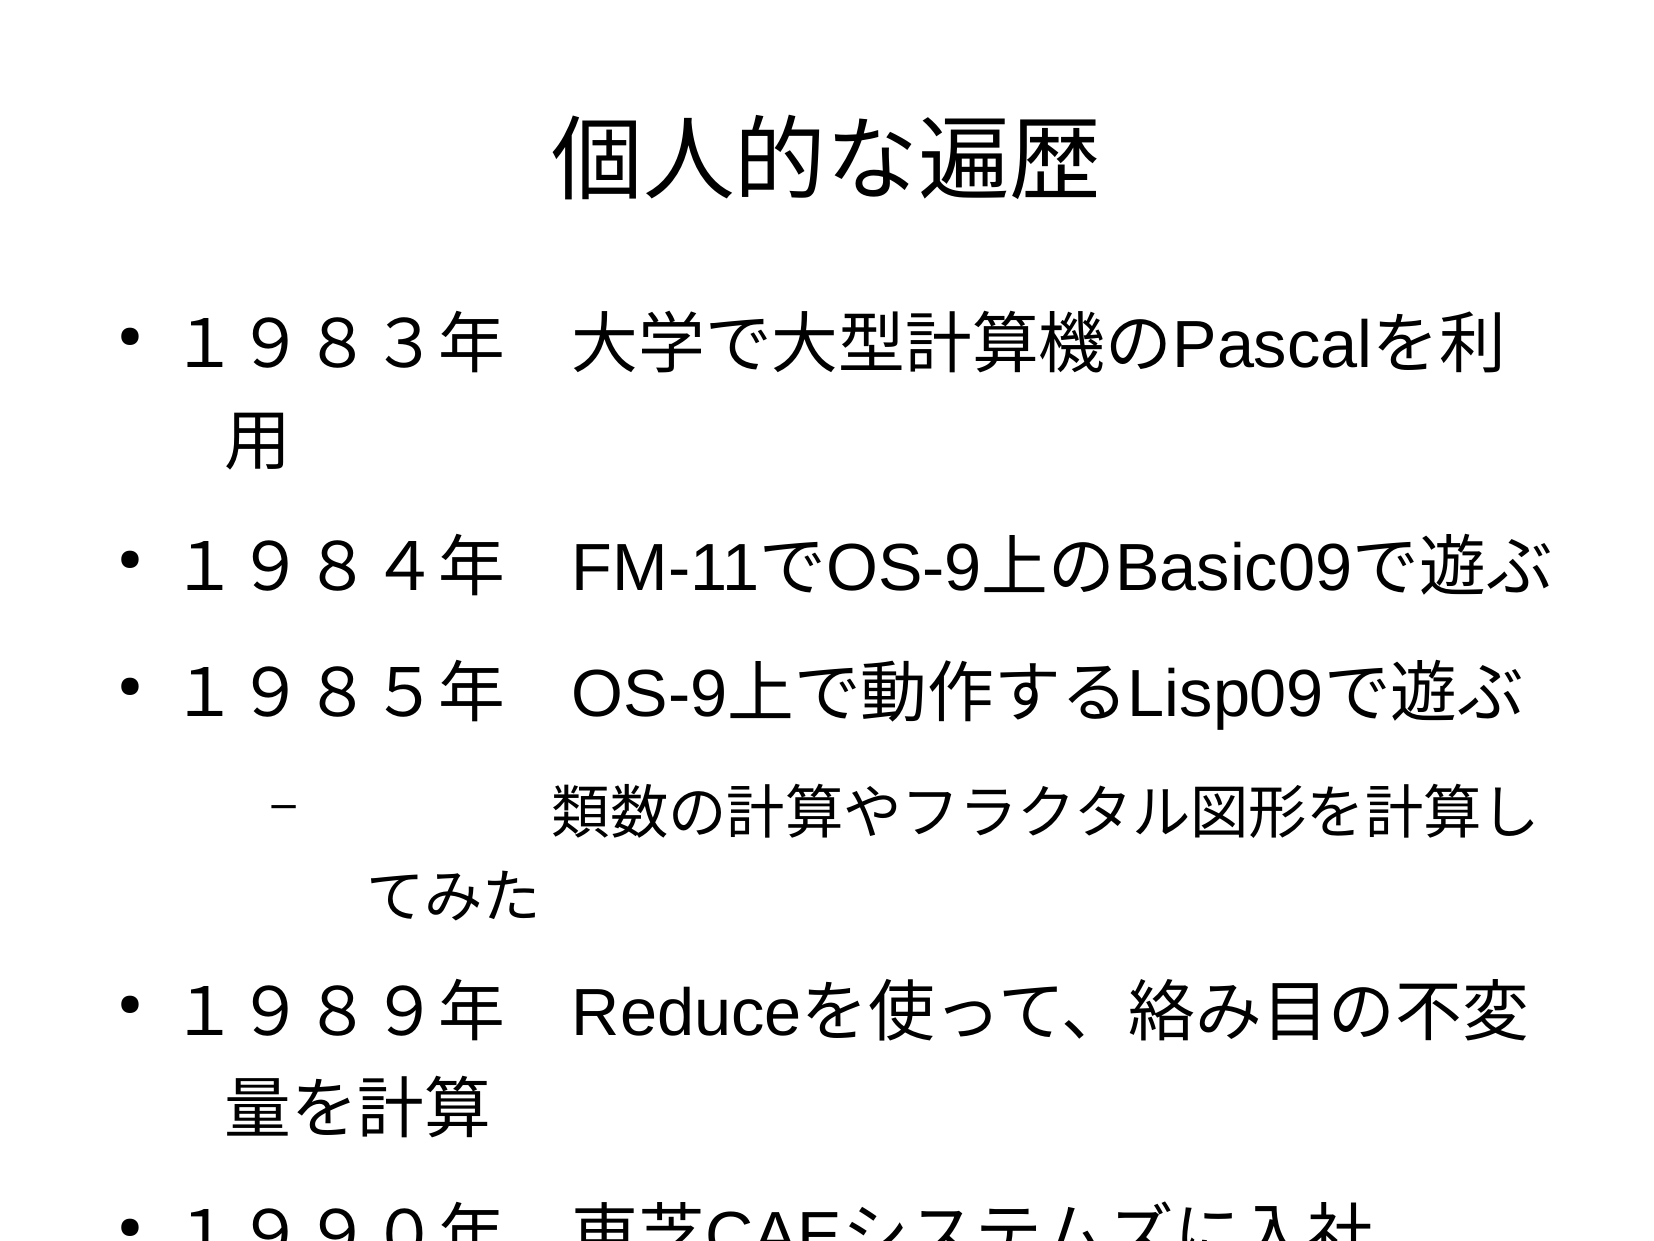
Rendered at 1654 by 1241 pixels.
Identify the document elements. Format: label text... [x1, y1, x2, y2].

list １９８３年 大学で大型計算機のPascalを利用 １９８４年 FM-11でOS-9上のBasic09で遊ぶ １９８５年 OS-9上で動作するLisp09で遊ぶ 類数の計算やフラクタル図形を計算してみた １９８９年 Reduceを使って、絡み目の不変量を計算 １９９０年 東芝CAEシステムズに入社 技術計算を担当 １９９５年 Linuxを使い始める(yorickが契機) [82, 290, 1571, 1191]
title 個人的な遍歴 [82, 49, 1571, 257]
